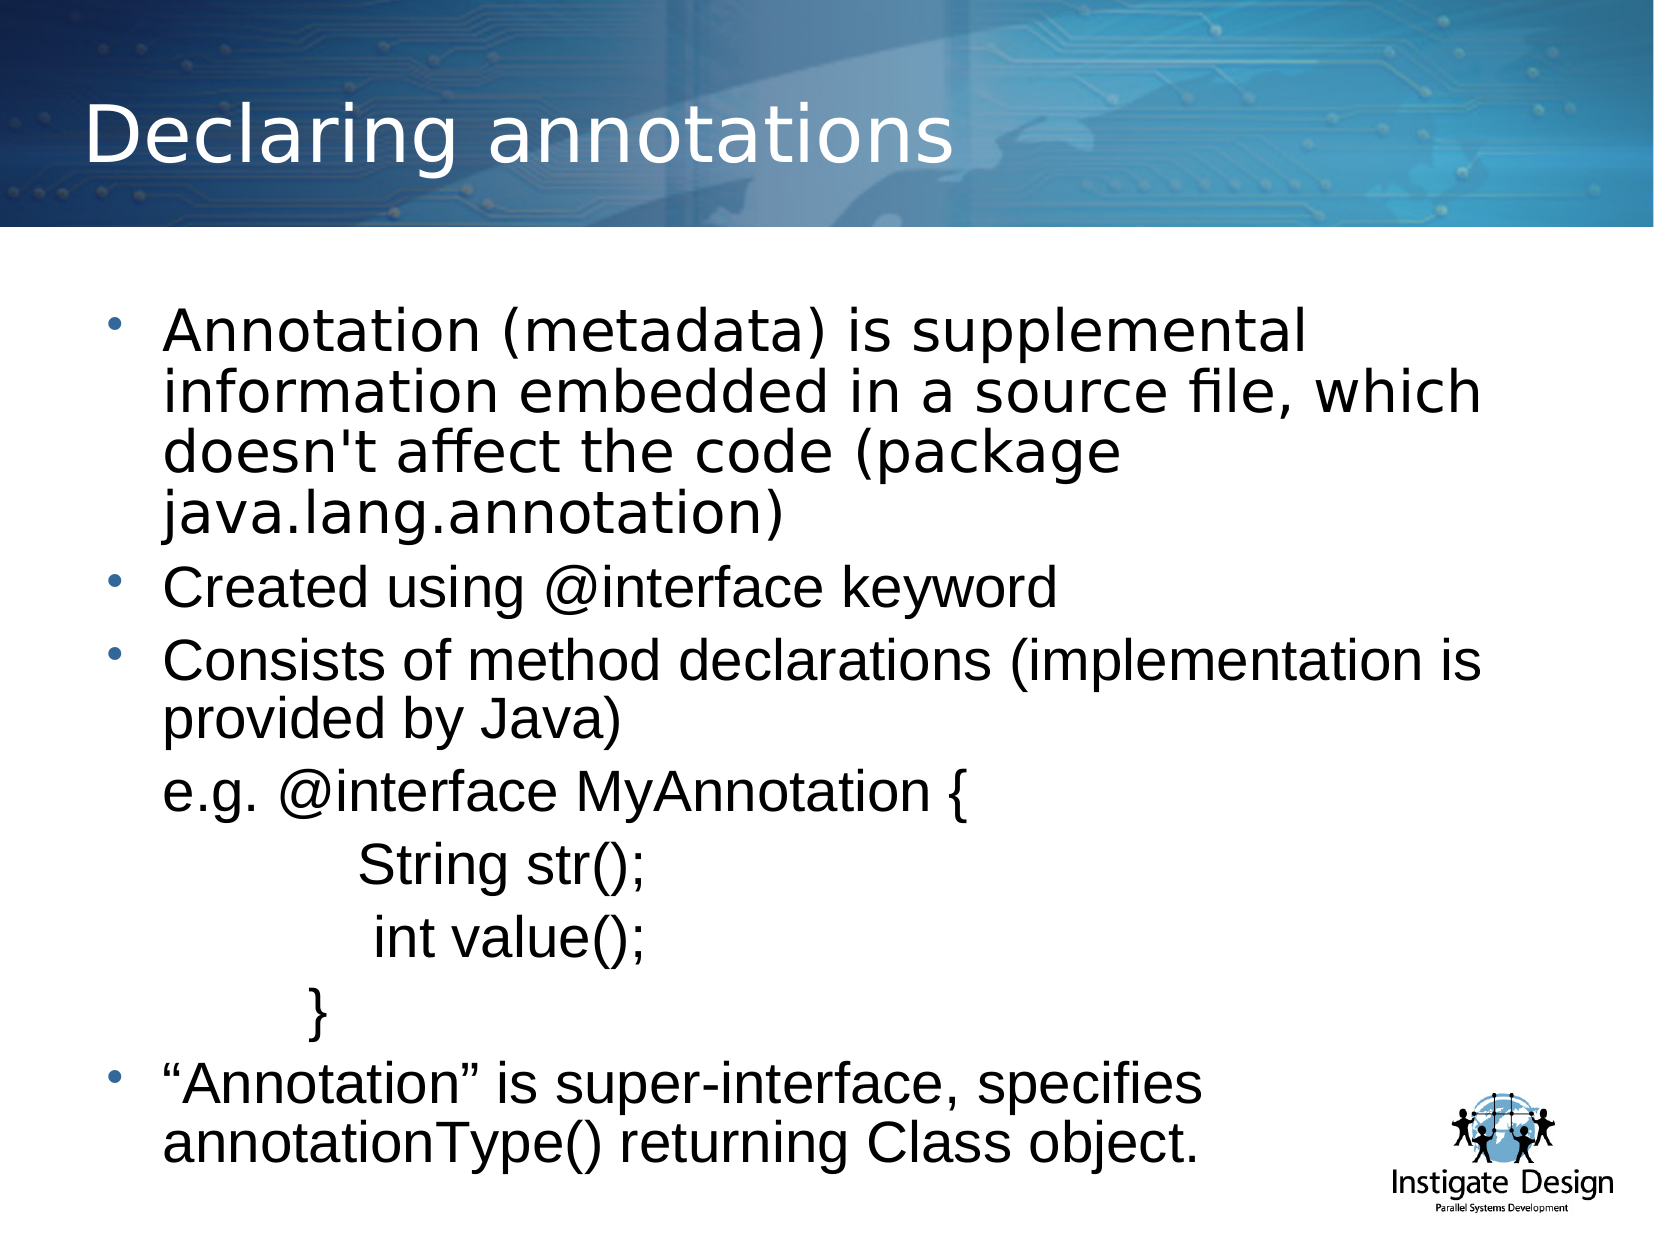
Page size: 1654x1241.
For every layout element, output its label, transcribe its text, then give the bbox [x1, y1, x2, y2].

title Declaring annotations [82, 49, 1570, 228]
picture [1393, 1093, 1613, 1213]
picture [0, 0, 1654, 227]
list Annotation (metadata) is supplemental information embedded in a source file, which doesn't affect the code (package java.lang.annotation) Created using @interface keyword Consists of method declarations (implementation is provided by Java) e.g. @interface MyAnnotation { String str(); int value(); } “Annotation” is super-interface, specifies annotationType() returning Class object. [50, 302, 1571, 1182]
